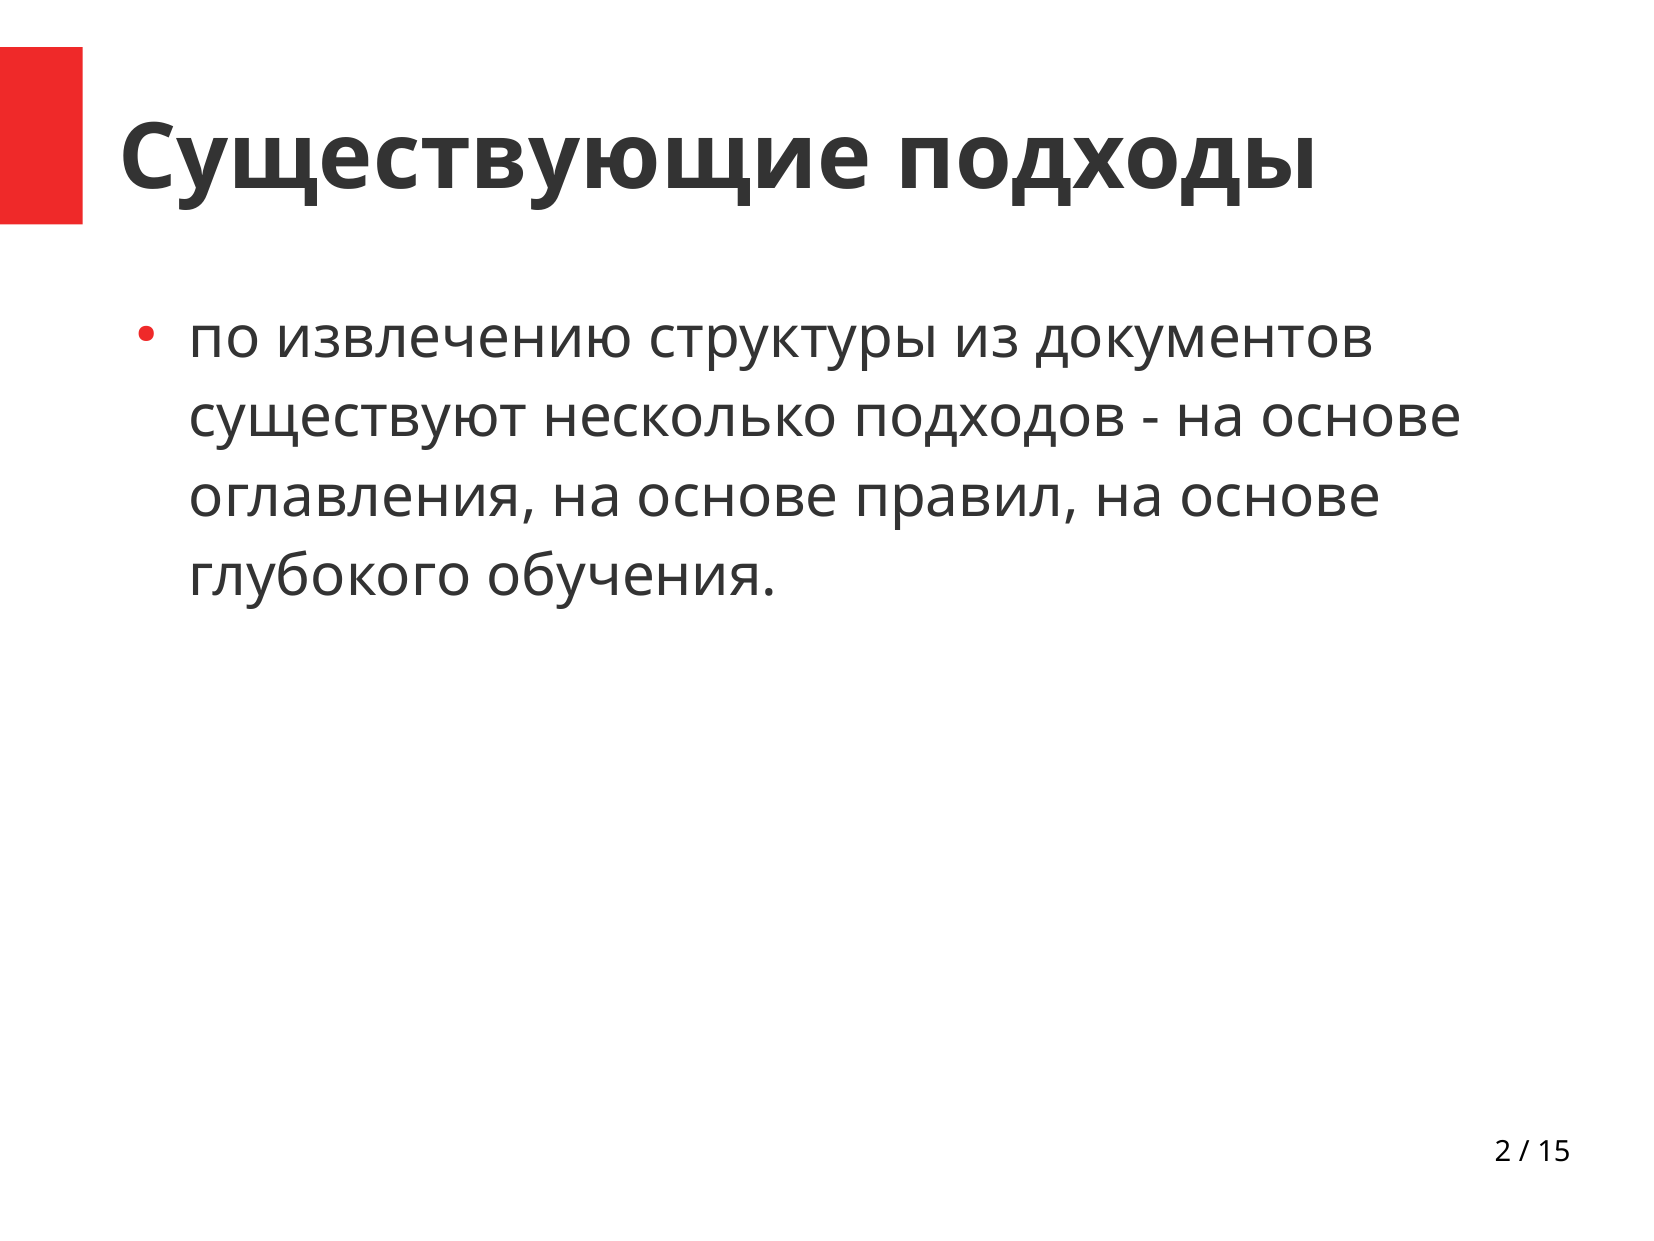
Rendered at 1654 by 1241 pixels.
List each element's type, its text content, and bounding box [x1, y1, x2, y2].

list по извлечению структуры из документов существуют несколько подходов - на основе оглавления, на основе правил, на основе глубокого обучения. [118, 295, 1536, 1015]
title Существующие подходы [118, 49, 1571, 257]
